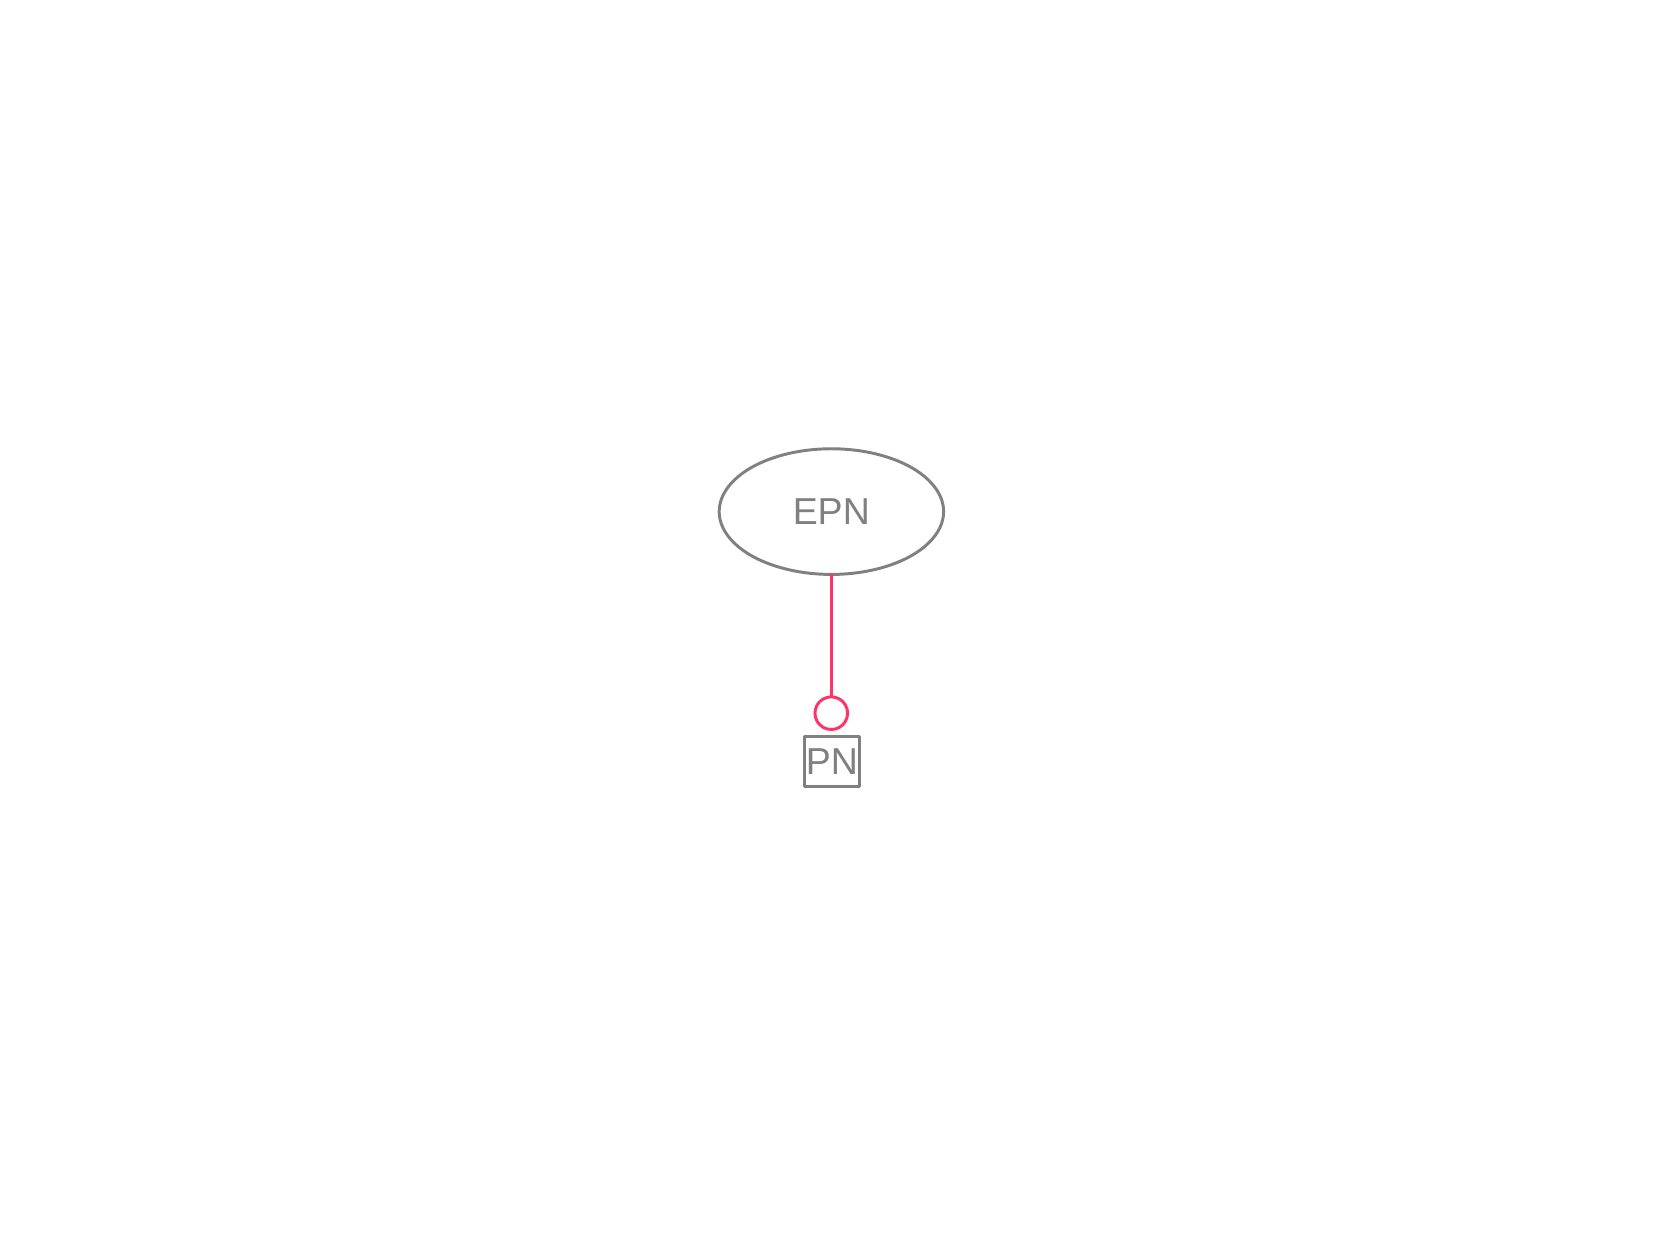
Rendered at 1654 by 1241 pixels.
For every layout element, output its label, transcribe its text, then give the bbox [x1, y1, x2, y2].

text_box [814, 696, 848, 730]
text_box EPN [719, 448, 944, 575]
text_box PN [804, 736, 860, 787]
